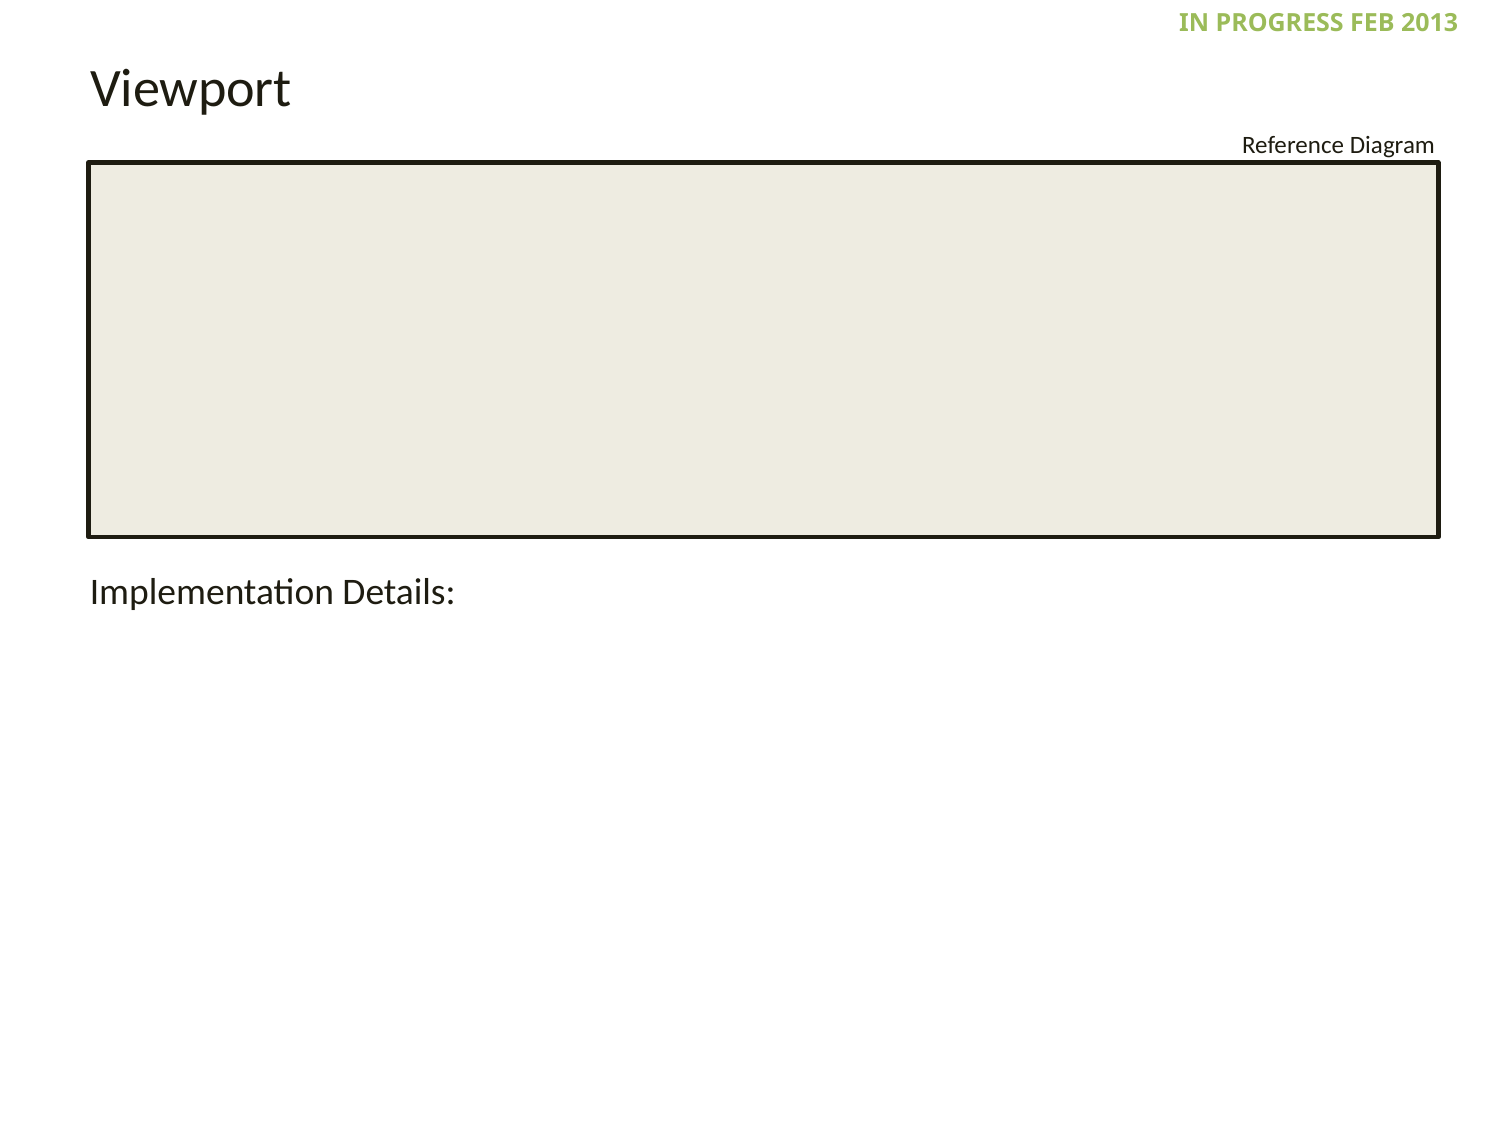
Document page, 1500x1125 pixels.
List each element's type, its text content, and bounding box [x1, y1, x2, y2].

text_box Implementation Details: [74, 559, 574, 620]
text_box [88, 162, 1439, 538]
title Viewport [75, 45, 1439, 125]
text_box Reference Diagram [1213, 121, 1450, 167]
text_box IN PROGRESS FEB 2013 [1164, 0, 1474, 44]
